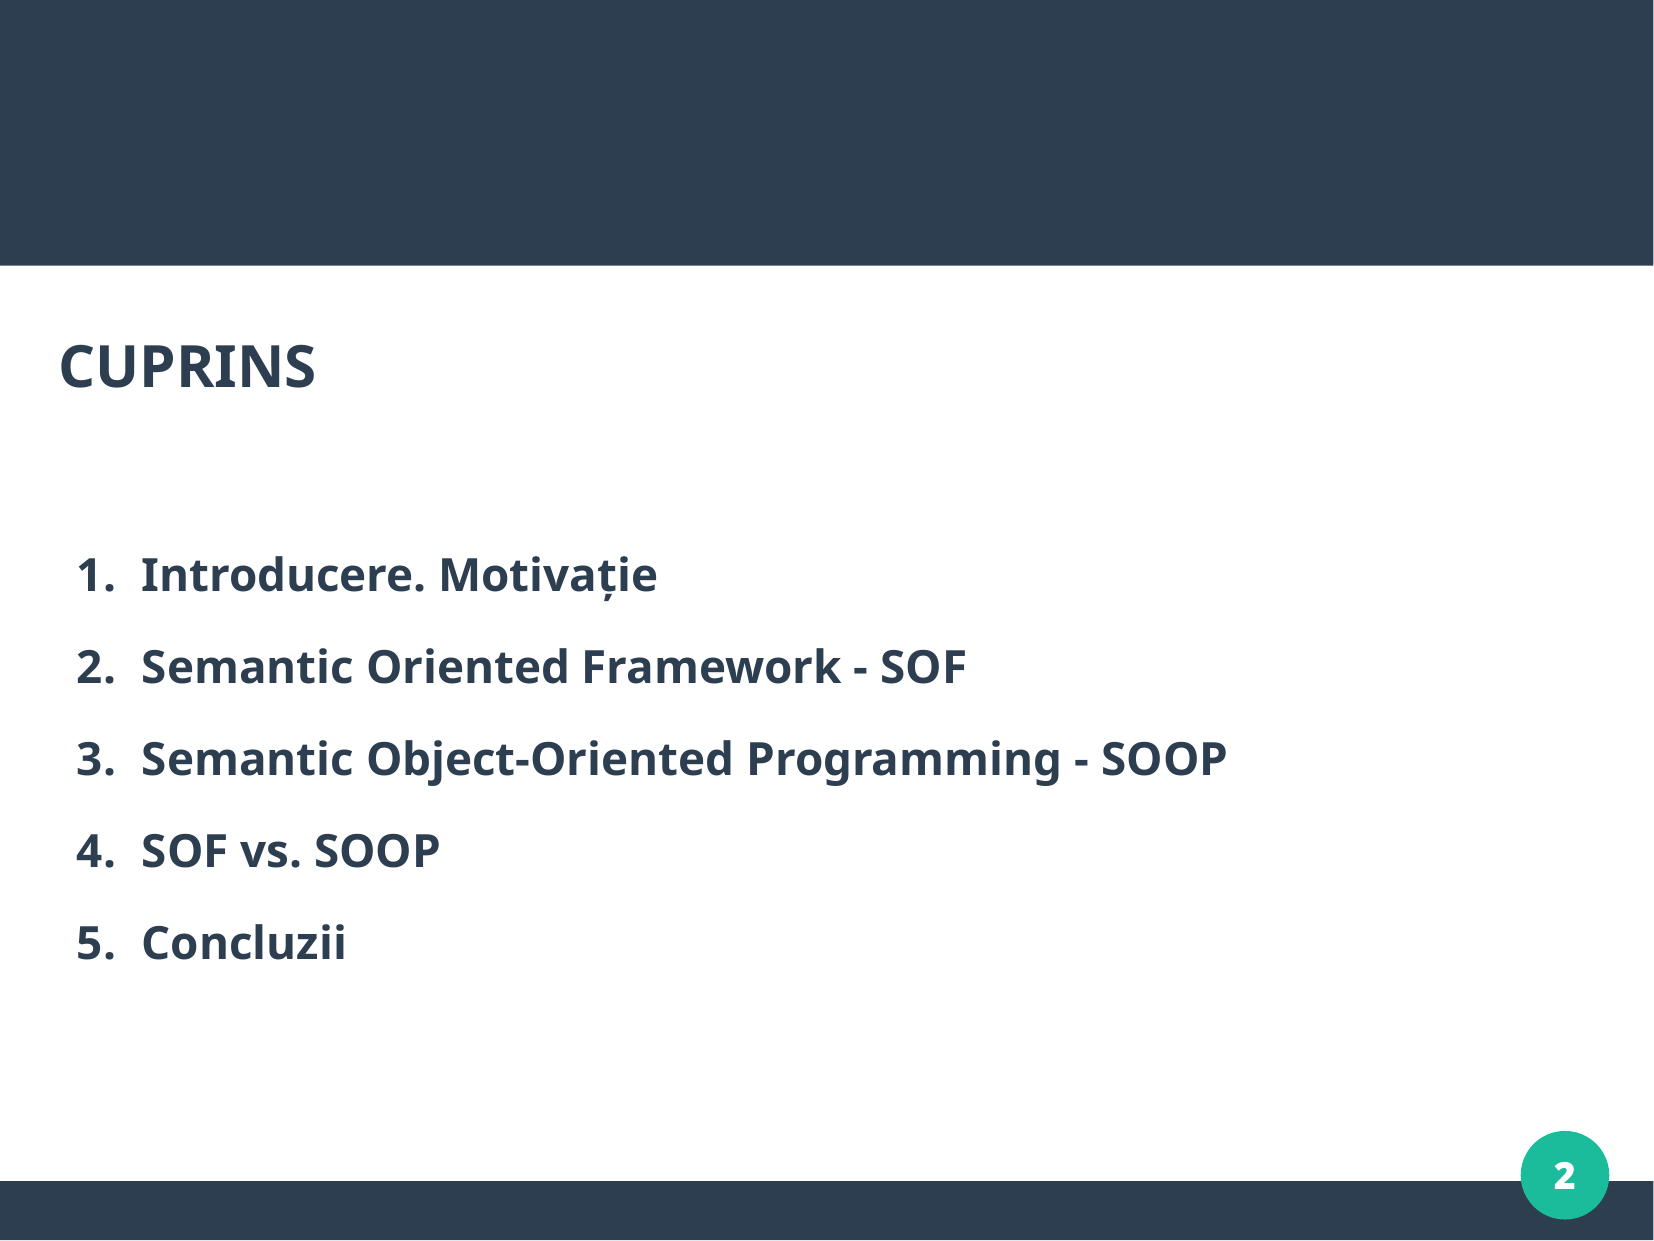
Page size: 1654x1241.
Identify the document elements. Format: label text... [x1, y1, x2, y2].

list CUPRINS Introducere. Motivație Semantic Oriented Framework - SOF Semantic Object-Oriented Programming - SOOP SOF vs. SOOP Concluzii [59, 324, 1595, 1152]
